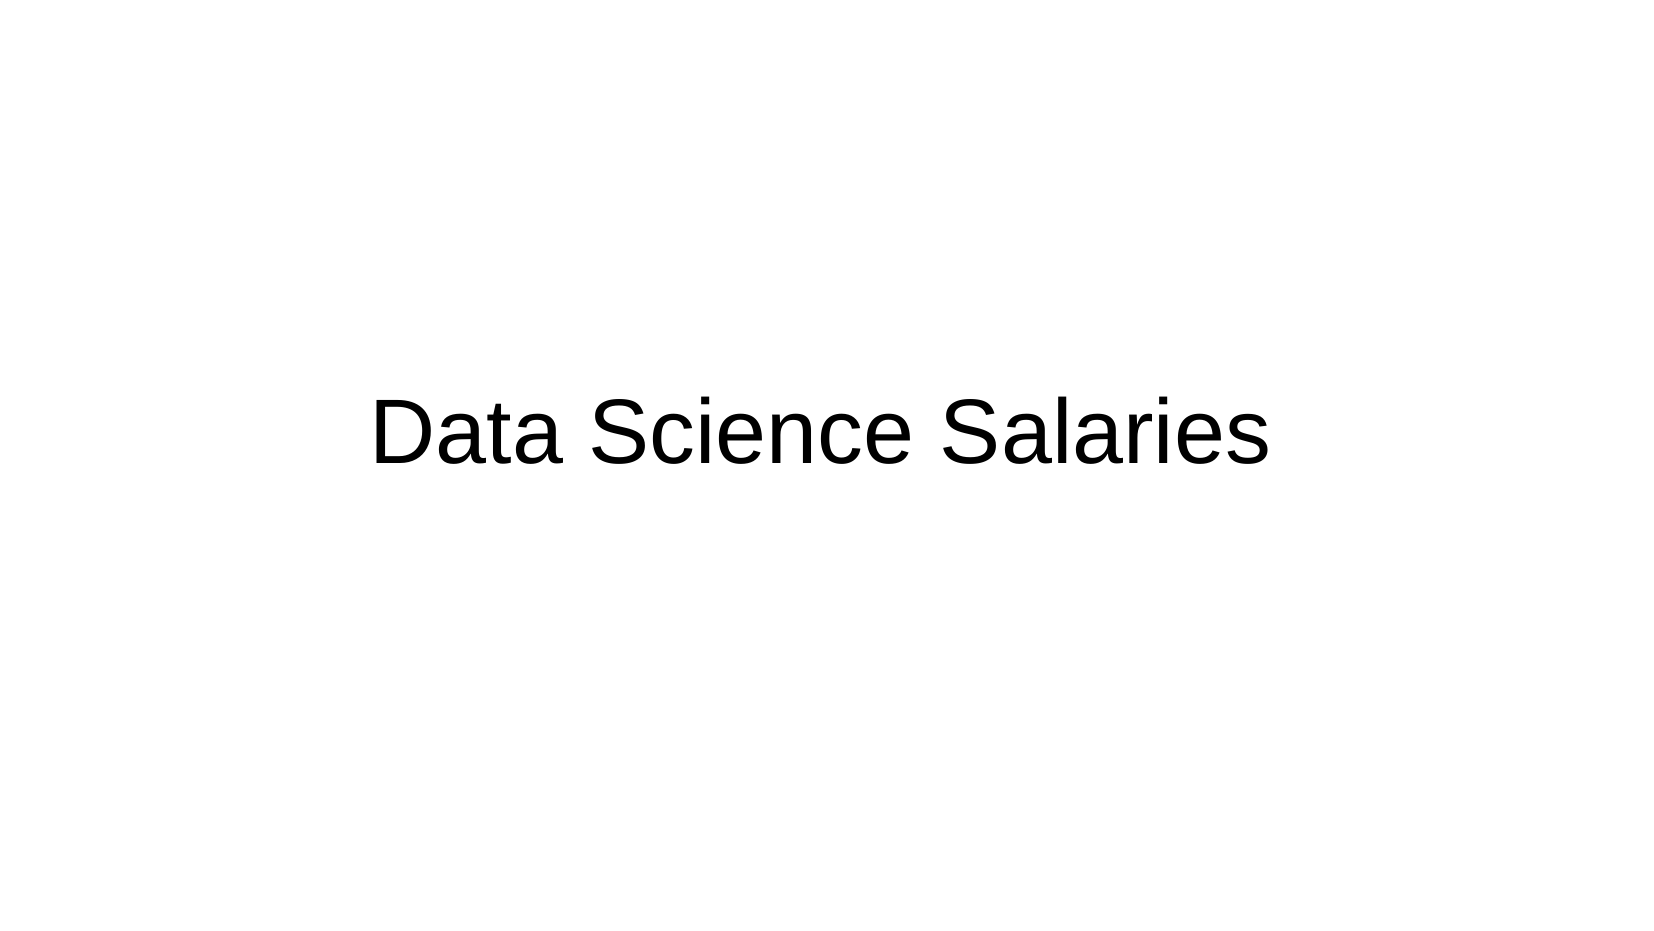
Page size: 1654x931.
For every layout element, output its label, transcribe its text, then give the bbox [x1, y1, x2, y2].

title Data Science Salaries [76, 354, 1565, 510]
